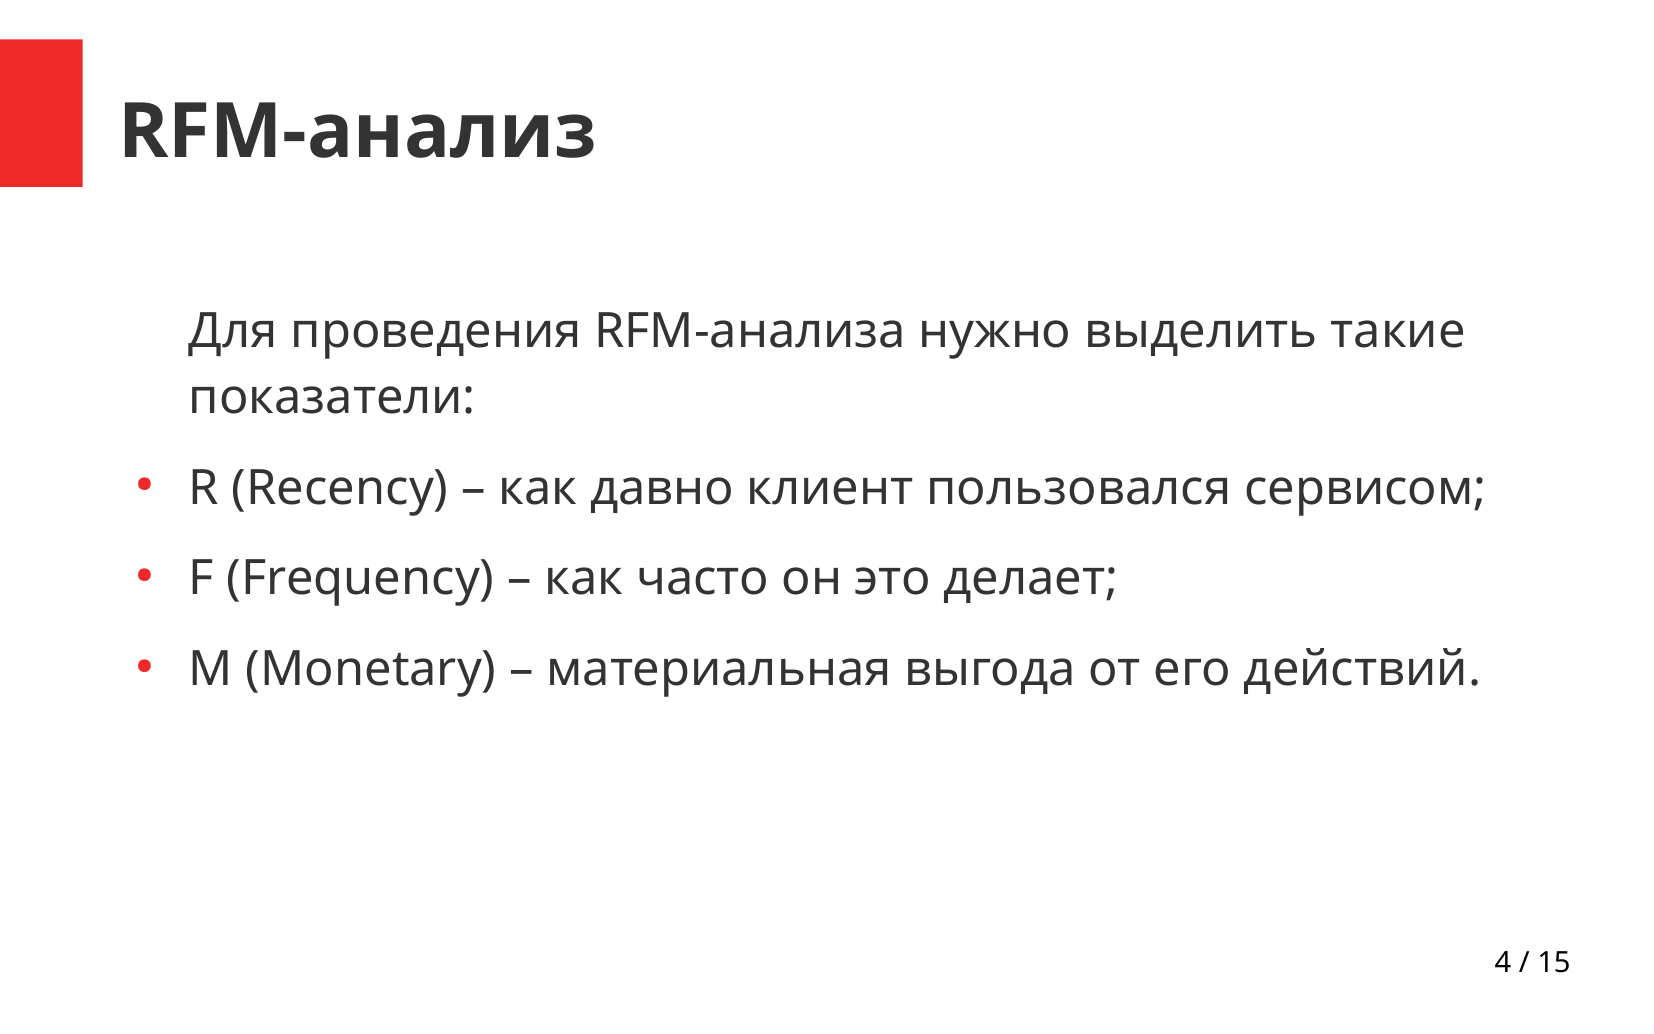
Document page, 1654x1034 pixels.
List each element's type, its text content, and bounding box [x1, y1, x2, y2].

list Для проведения RFM-анализа нужно выделить такие показатели: R (Recency) – как давно клиент пользовался сервисом; F (Frequency) – как часто он это делает; M (Monetary) – материальная выгода от его действий. [118, 295, 1536, 895]
title RFM-анализ [118, 41, 1571, 214]
